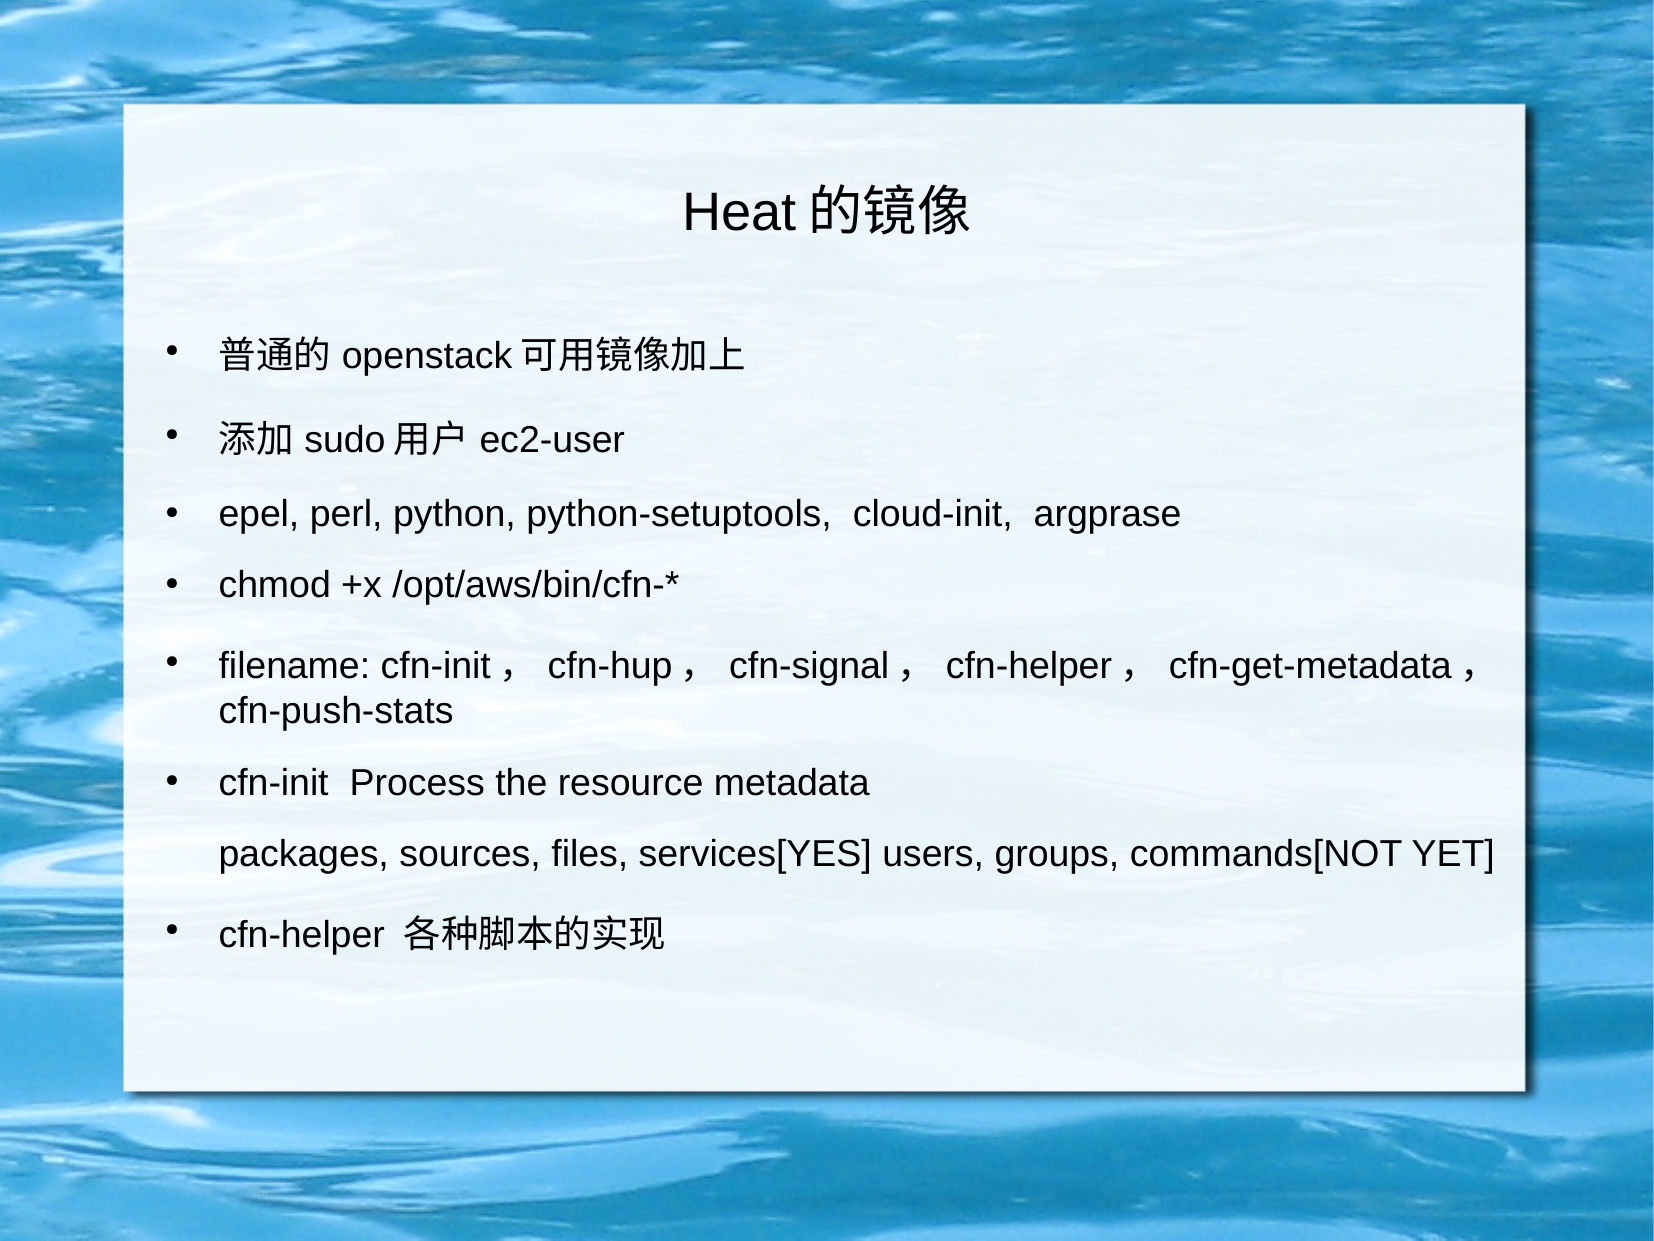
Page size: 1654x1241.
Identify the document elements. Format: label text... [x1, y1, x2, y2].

picture [0, 0, 1654, 1241]
title Heat的镜像 [147, 118, 1506, 296]
list 普通的openstack可用镜像加上 添加sudo用户ec2-user epel, perl, python, python-setuptools, cloud-init, argprase chmod +x /opt/aws/bin/cfn-* filename: cfn-init，cfn-hup，cfn-signal，cfn-helper，cfn-get-metadata，cfn-push-stats cfn-init Process the resource metadata packages, sources, files, services[YES] users, groups, commands[NOT YET] cfn-helper 各种脚本的实现 [147, 324, 1506, 1045]
